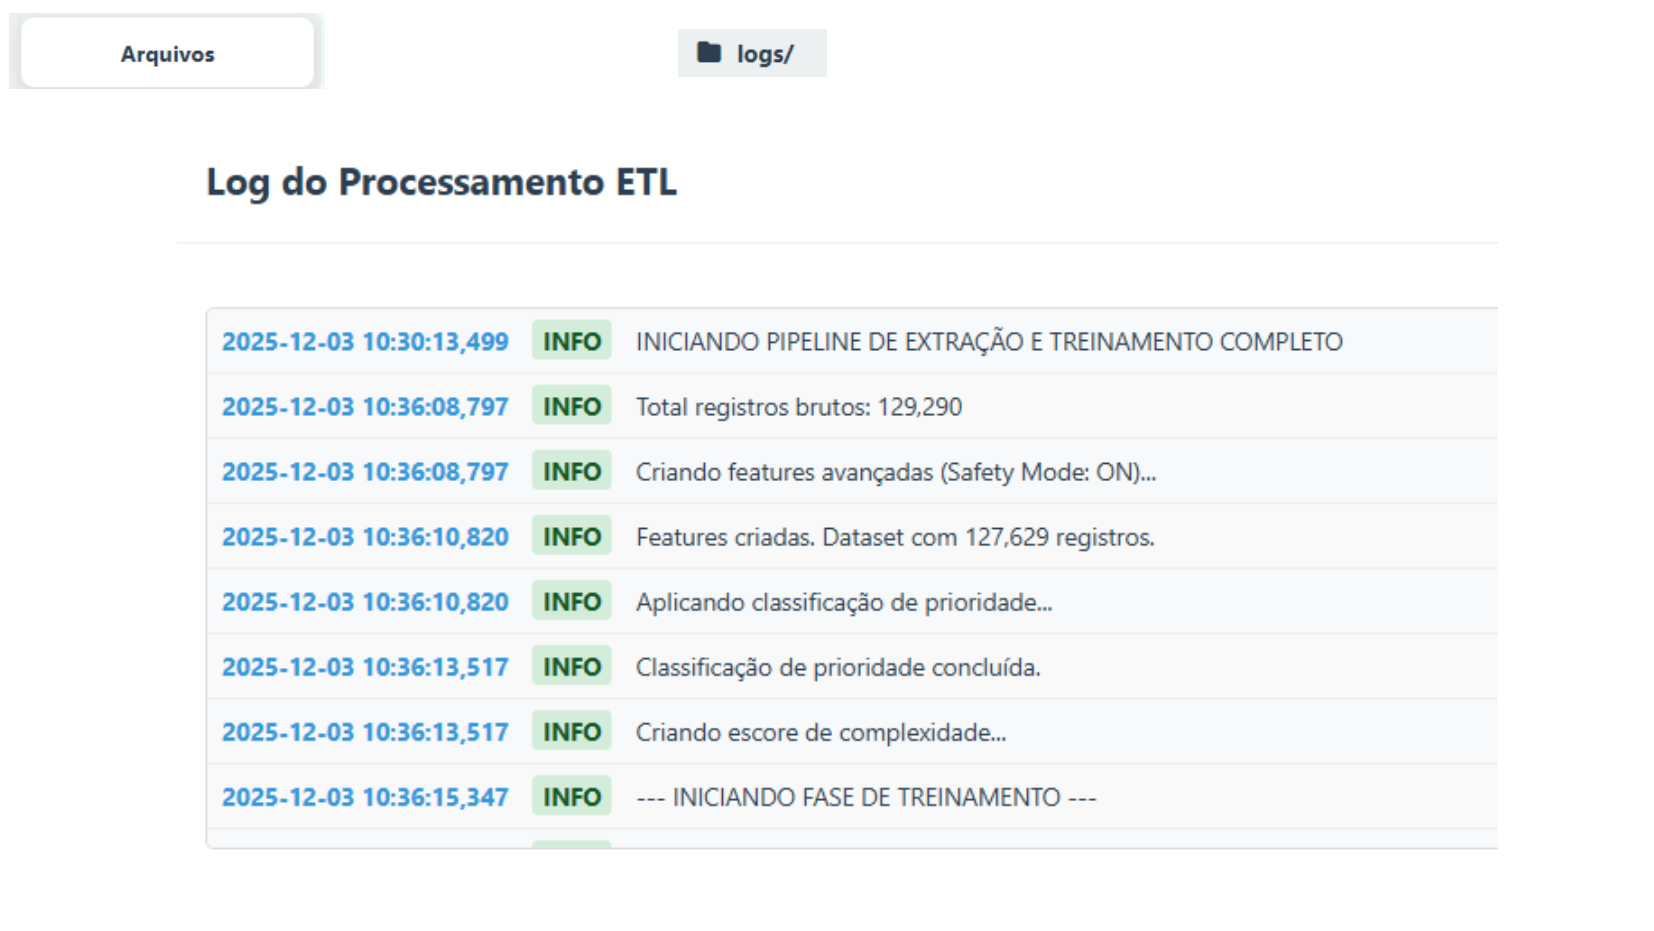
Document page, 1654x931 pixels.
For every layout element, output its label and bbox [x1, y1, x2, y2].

picture [177, 152, 1498, 857]
picture [9, 13, 325, 89]
picture [678, 29, 827, 77]
